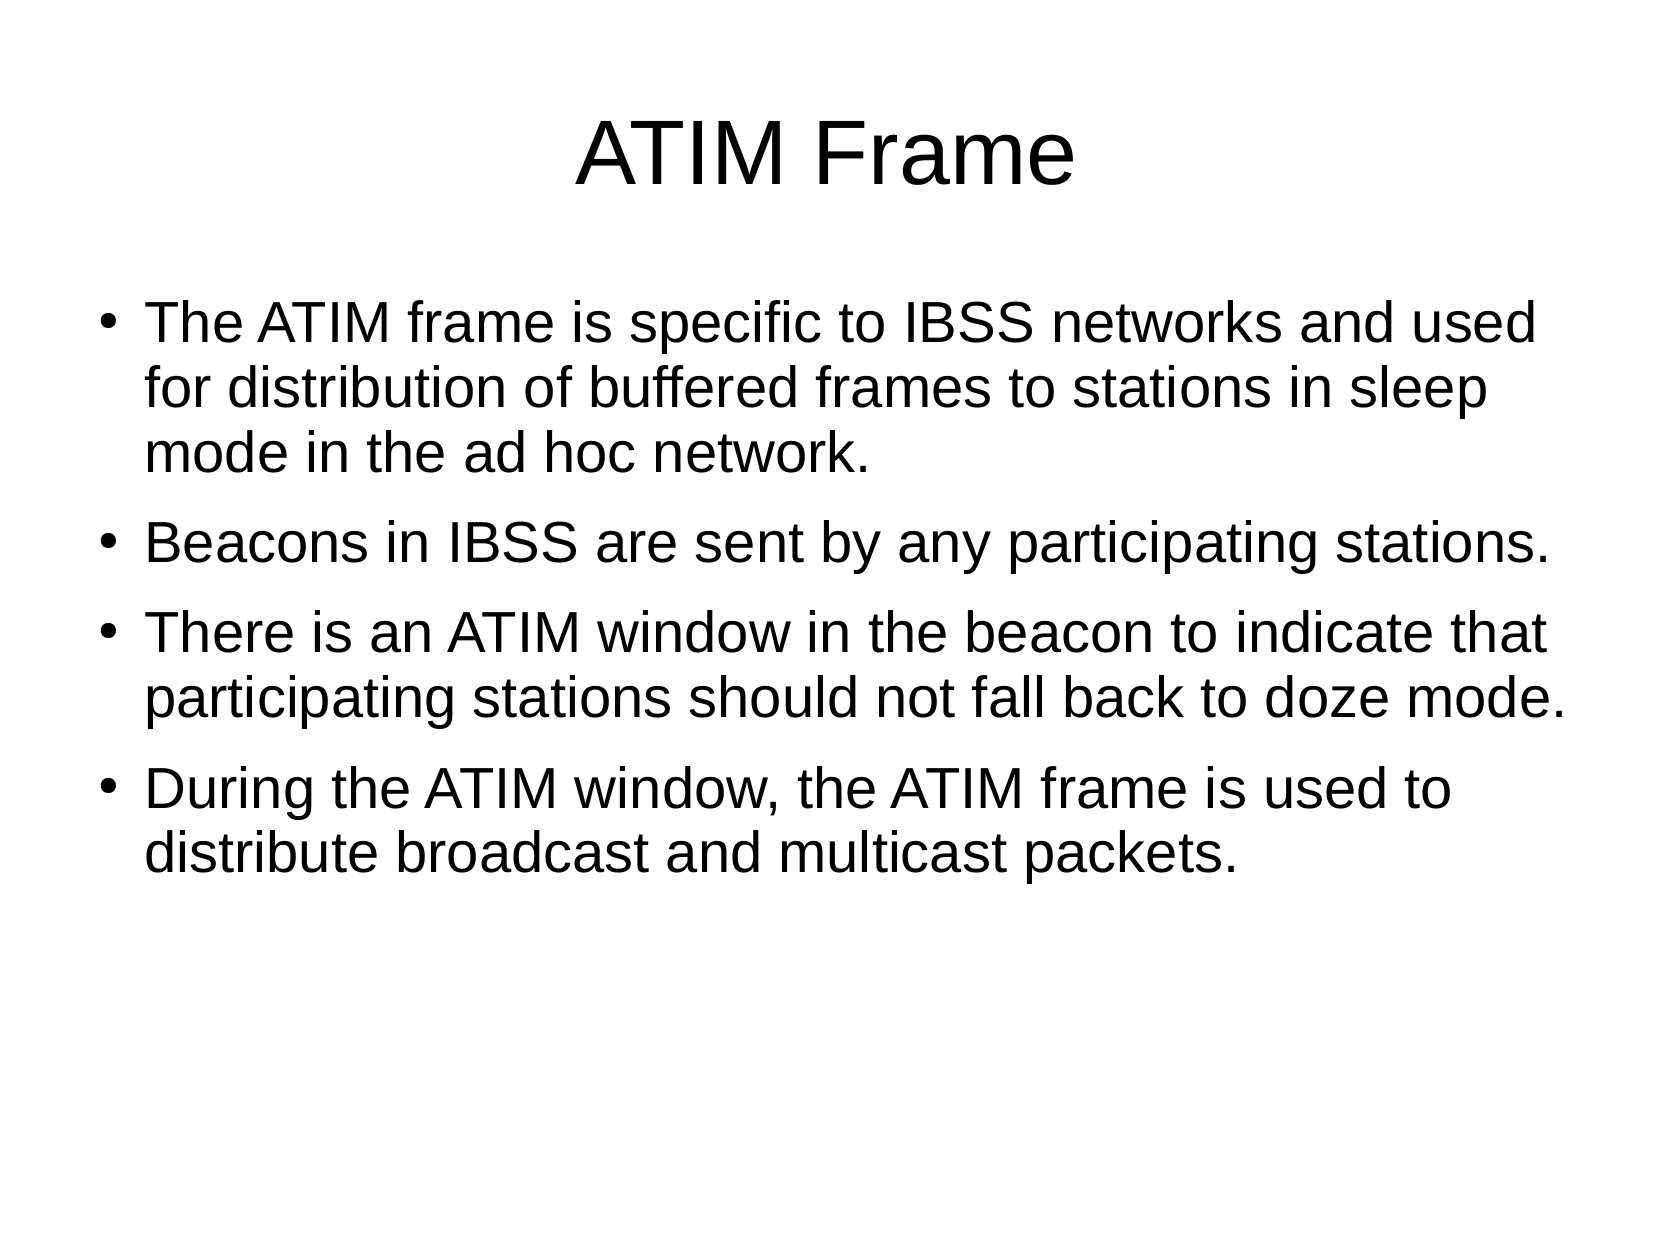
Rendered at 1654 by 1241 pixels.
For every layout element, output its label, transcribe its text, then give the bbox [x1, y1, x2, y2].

list The ATIM frame is specific to IBSS networks and used for distribution of buffered frames to stations in sleep mode in the ad hoc network. Beacons in IBSS are sent by any participating stations. There is an ATIM window in the beacon to indicate that participating stations should not fall back to doze mode. During the ATIM window, the ATIM frame is used to distribute broadcast and multicast packets. [82, 290, 1571, 1010]
title ATIM Frame [82, 49, 1571, 257]
